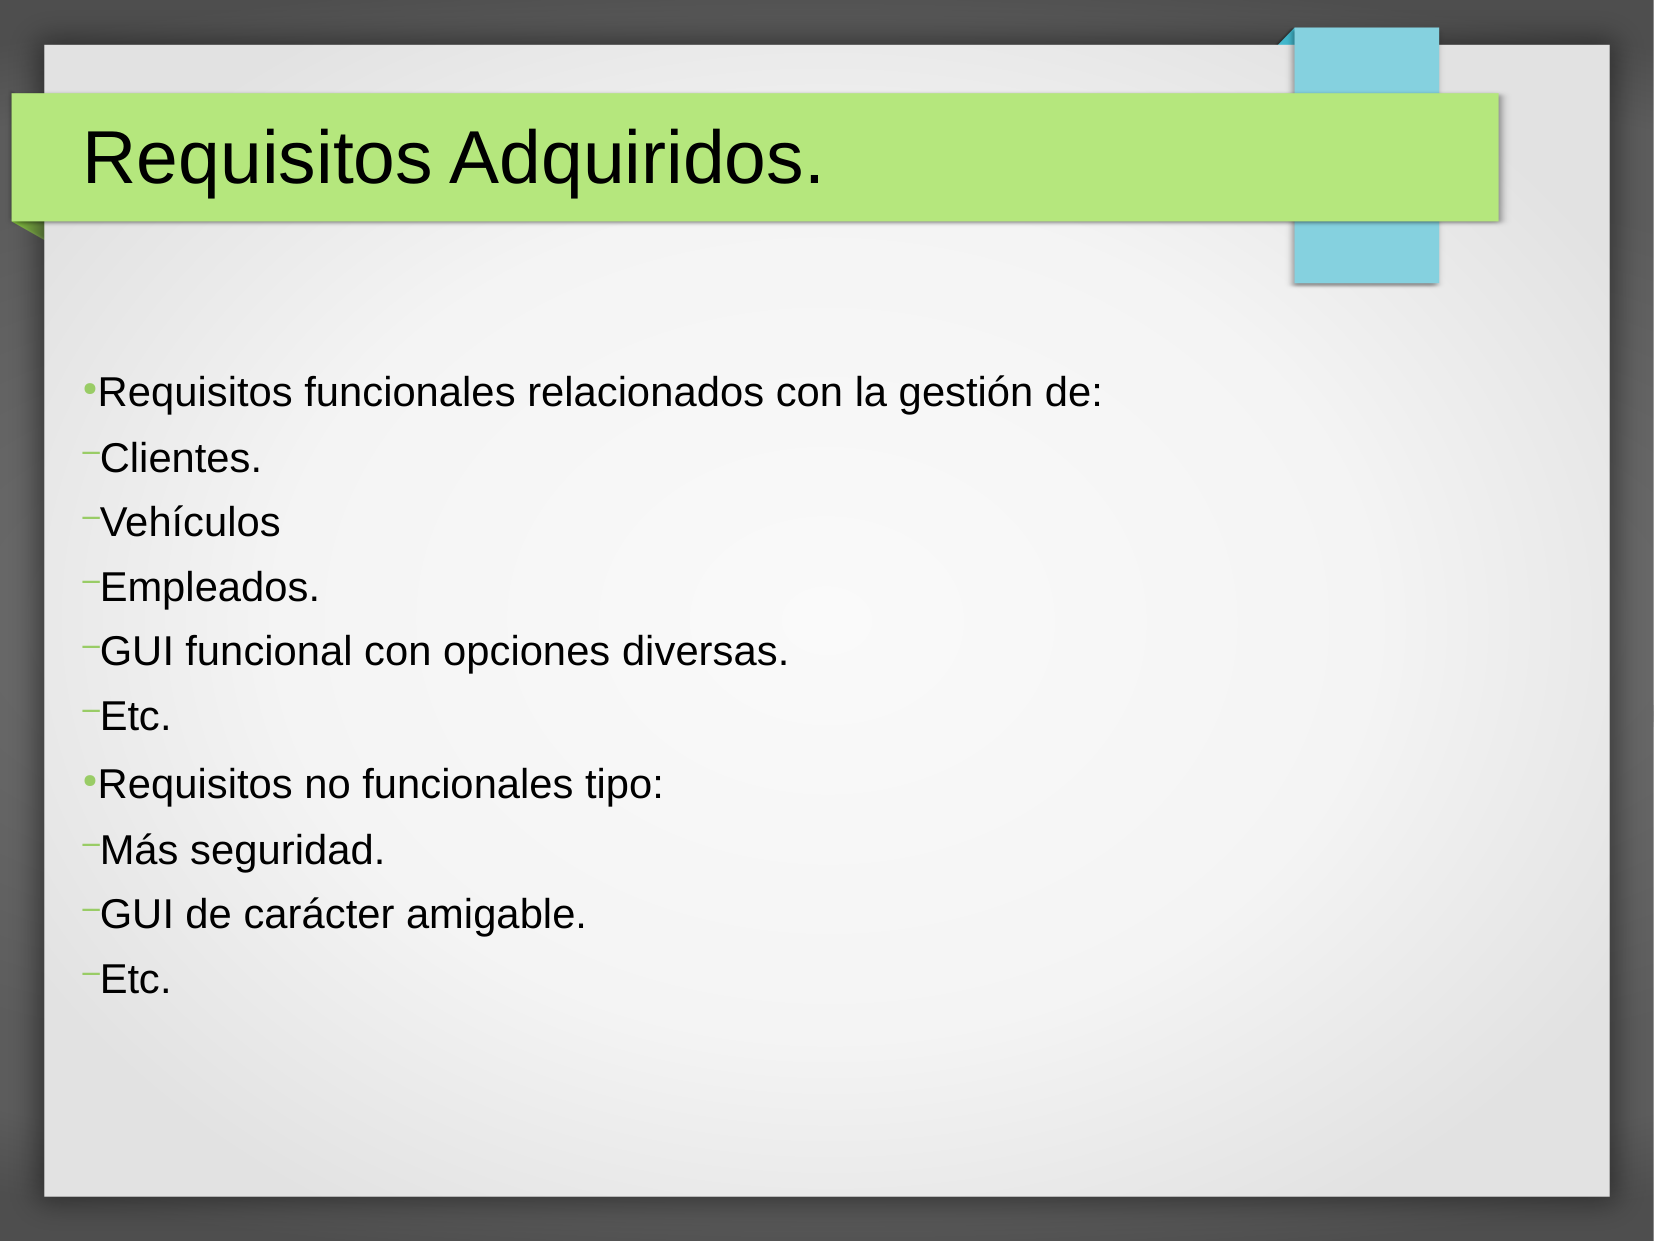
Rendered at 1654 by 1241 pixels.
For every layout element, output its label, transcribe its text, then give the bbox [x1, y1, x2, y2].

title Requisitos Adquiridos. [82, 94, 1264, 213]
list Requisitos funcionales relacionados con la gestión de: Clientes. Vehículos Empleados. GUI funcional con opciones diversas. Etc. Requisitos no funcionales tipo: Más seguridad. GUI de carácter amigable. Etc. [82, 295, 1571, 1015]
